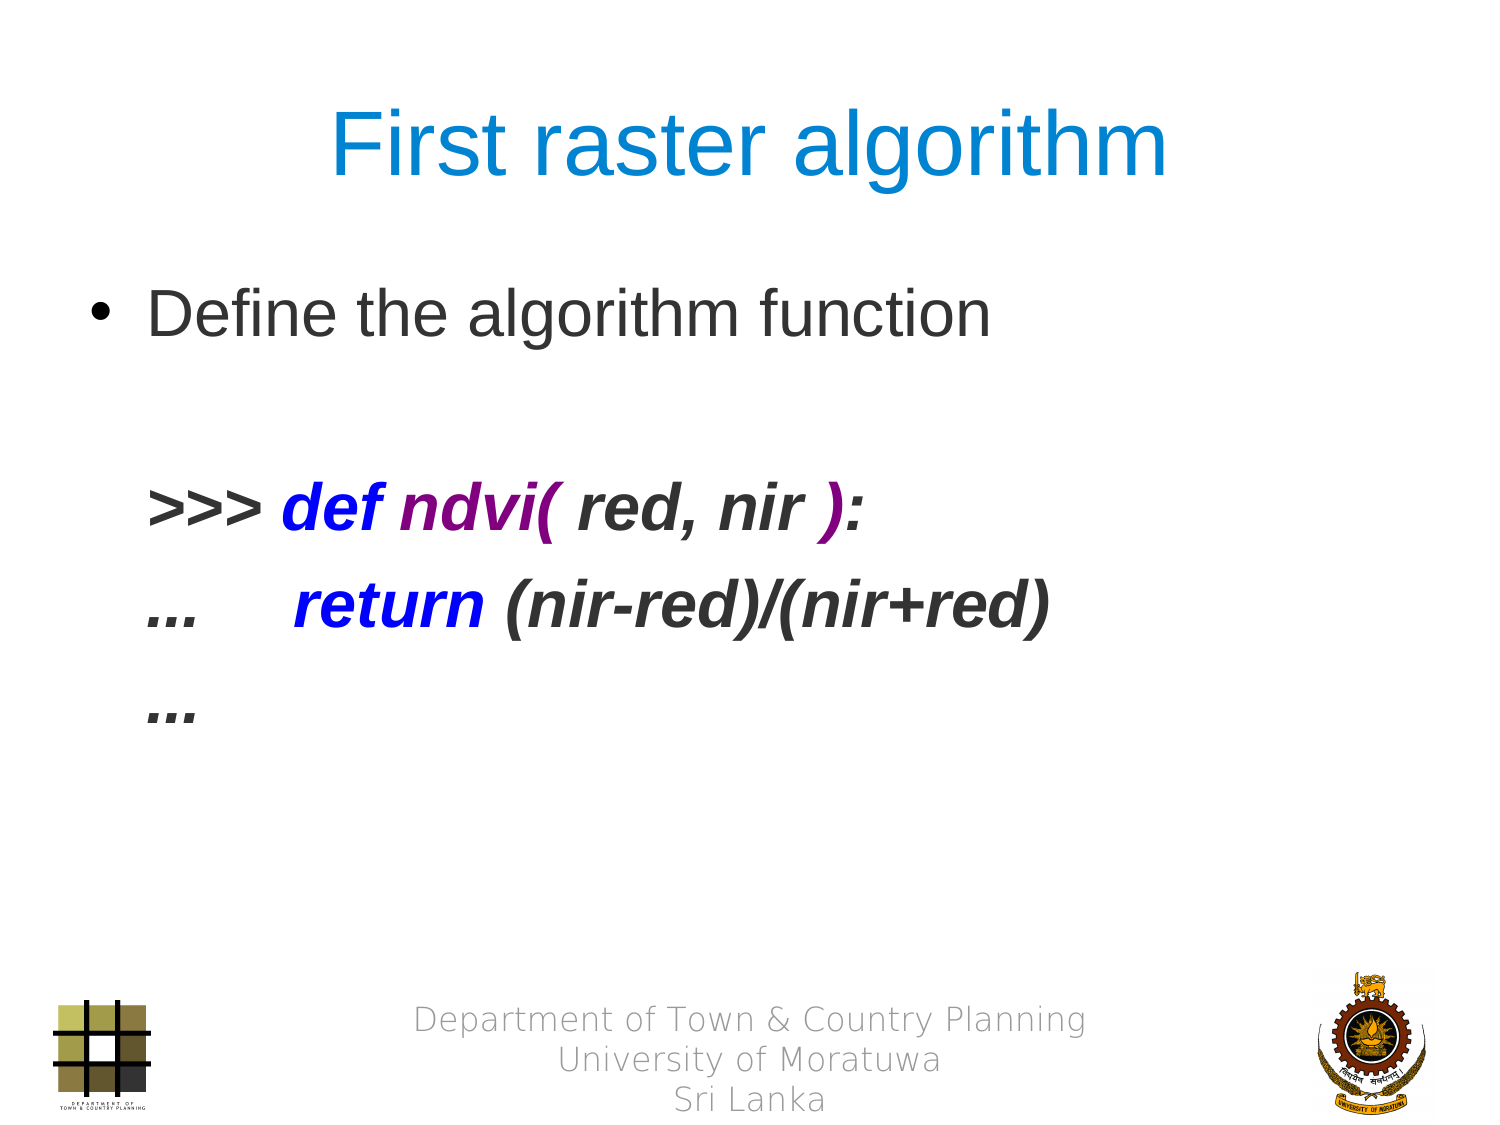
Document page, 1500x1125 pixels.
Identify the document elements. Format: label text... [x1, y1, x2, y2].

picture [1312, 966, 1435, 1125]
picture [53, 1000, 151, 1110]
title First raster algorithm [75, 45, 1426, 233]
list Define the algorithm function >>> def ndvi( red, nir ): ... return (nir-red)/(nir+red) ... [75, 262, 1426, 916]
